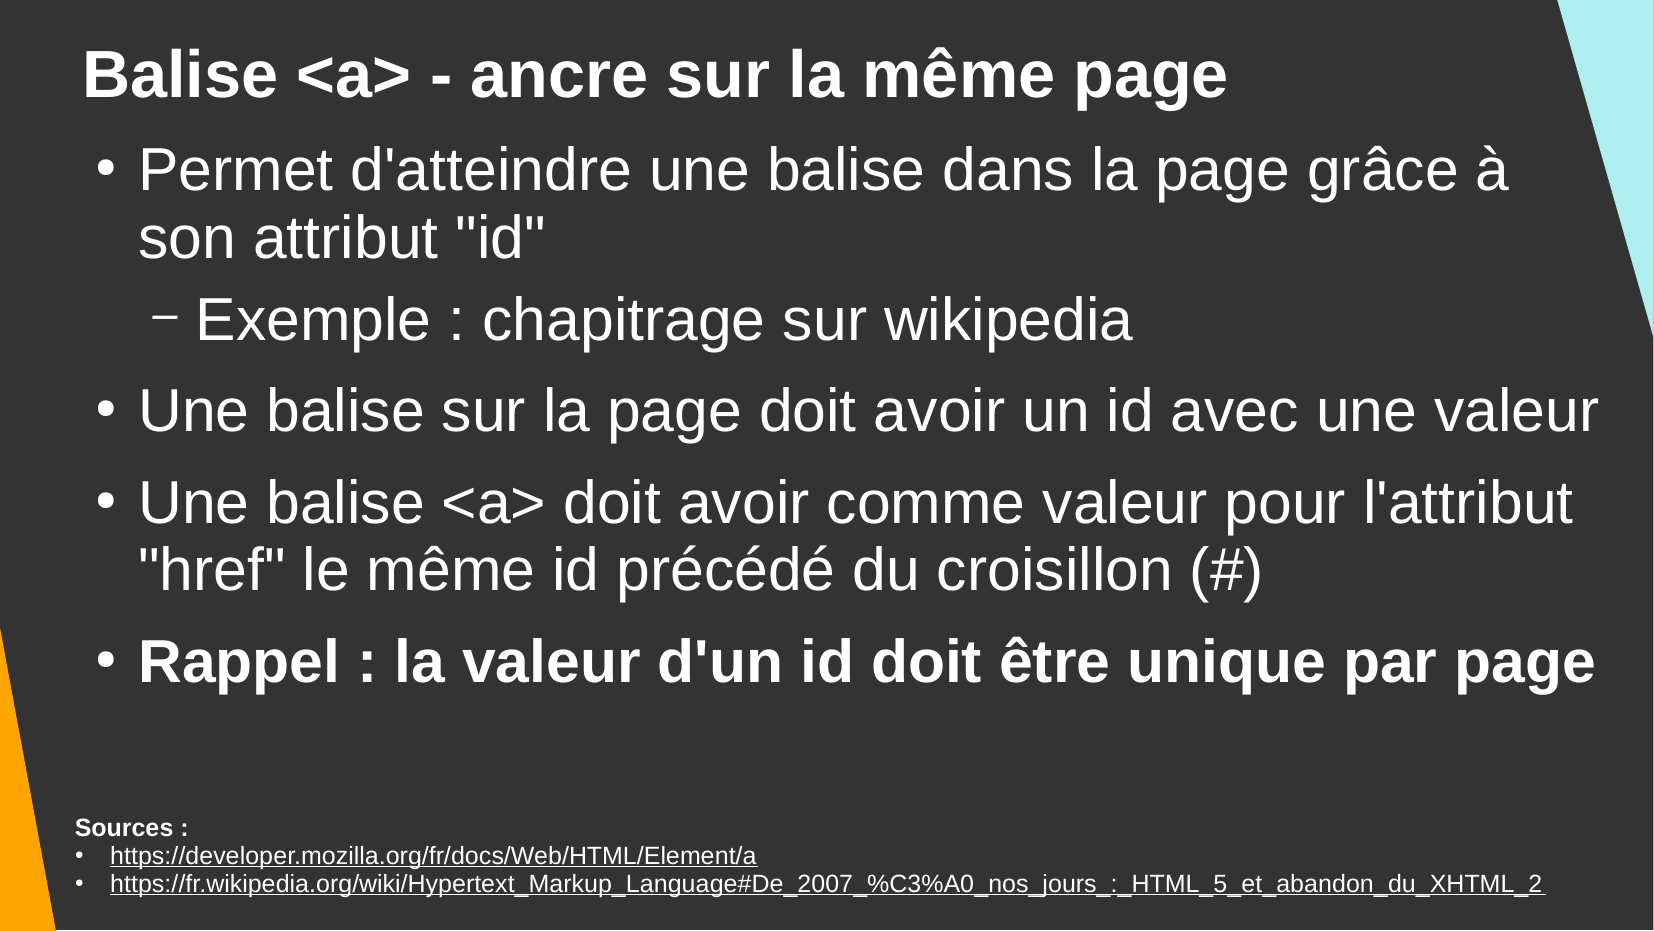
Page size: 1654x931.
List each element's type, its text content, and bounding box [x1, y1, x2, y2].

list Permet d'atteindre une balise dans la page grâce à son attribut "id" Exemple : chapitrage sur wikipedia Une balise sur la page doit avoir un id avec une valeur Une balise <a> doit avoir comme valeur pour l'attribut "href" le même id précédé du croisillon (#) Rappel : la valeur d'un id doit être unique par page [80, 135, 1605, 709]
text_box [0, 627, 56, 931]
title Balise <a> - ancre sur la même page [82, 37, 1571, 114]
text_box [1557, 0, 1654, 340]
text_box Sources : https://developer.mozilla.org/fr/docs/Web/HTML/Element/a https://fr.wikipedia.org/wiki/Hypertext_Markup_Language#De_2007_%C3%A0_nos_jours_:_HTML_5_et_abandon_du_XHTML_2 [60, 806, 1642, 931]
